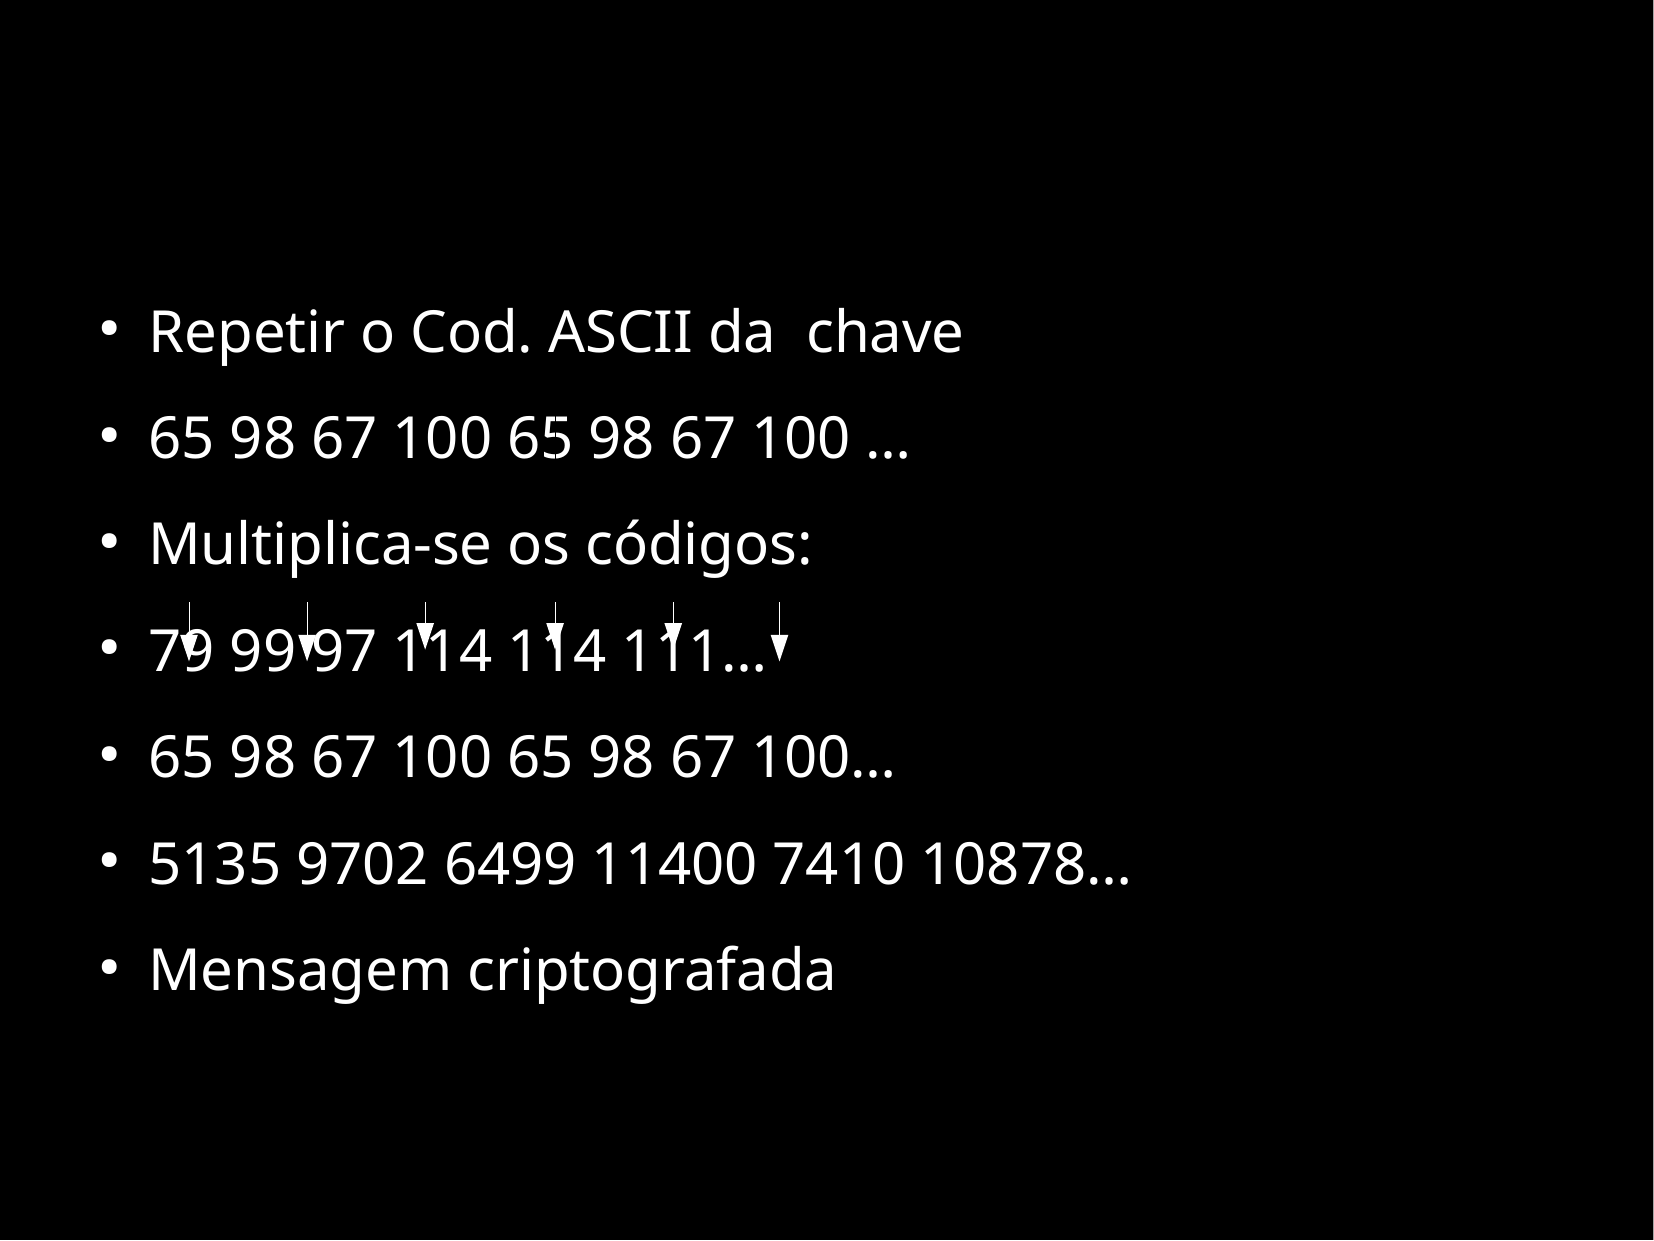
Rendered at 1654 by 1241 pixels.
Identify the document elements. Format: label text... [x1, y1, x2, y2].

list Repetir o Cod. ASCII da chave 65 98 67 100 65 98 67 100 … Multiplica-se os códigos: 79 99 97 114 114 111… 65 98 67 100 65 98 67 100… 5135 9702 6499 11400 7410 10878… Mensagem criptografada [82, 290, 1571, 1010]
